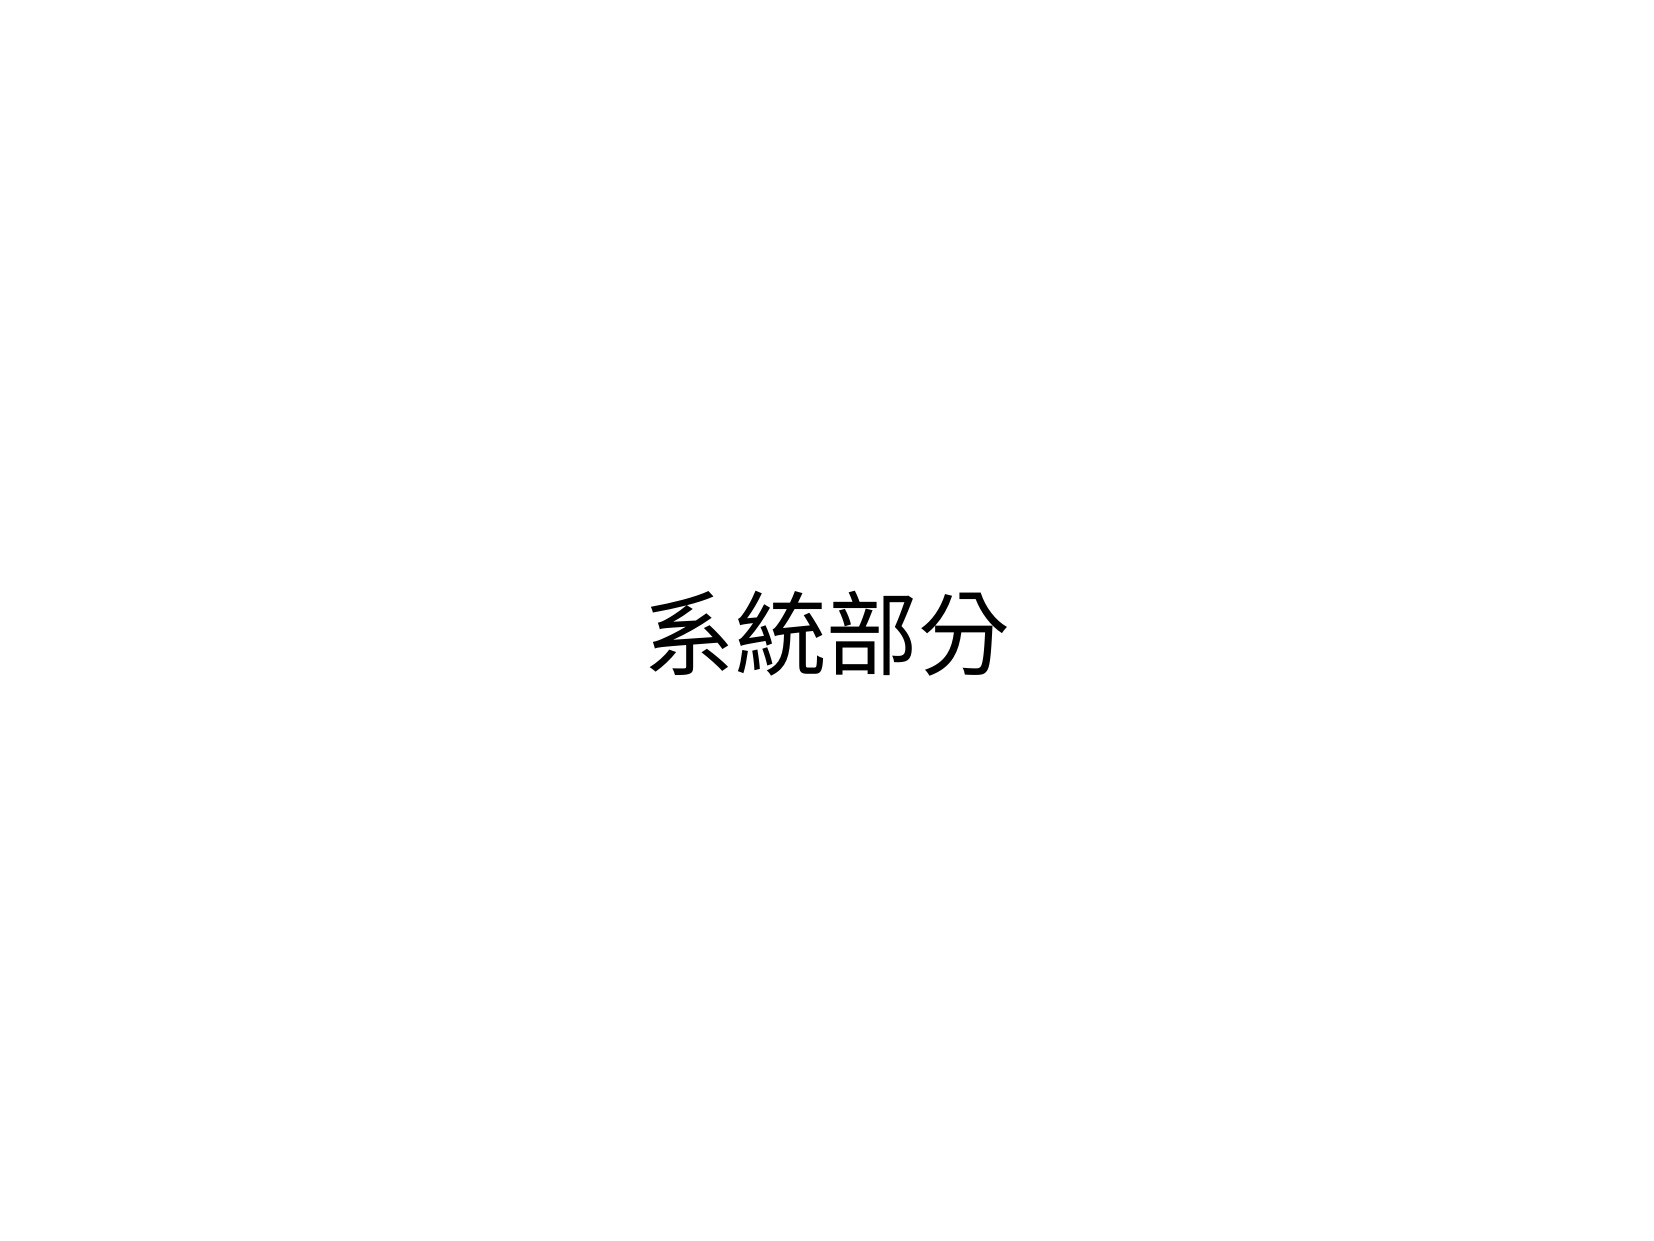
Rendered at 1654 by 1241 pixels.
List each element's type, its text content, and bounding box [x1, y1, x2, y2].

title 系統部分 [82, 525, 1571, 733]
